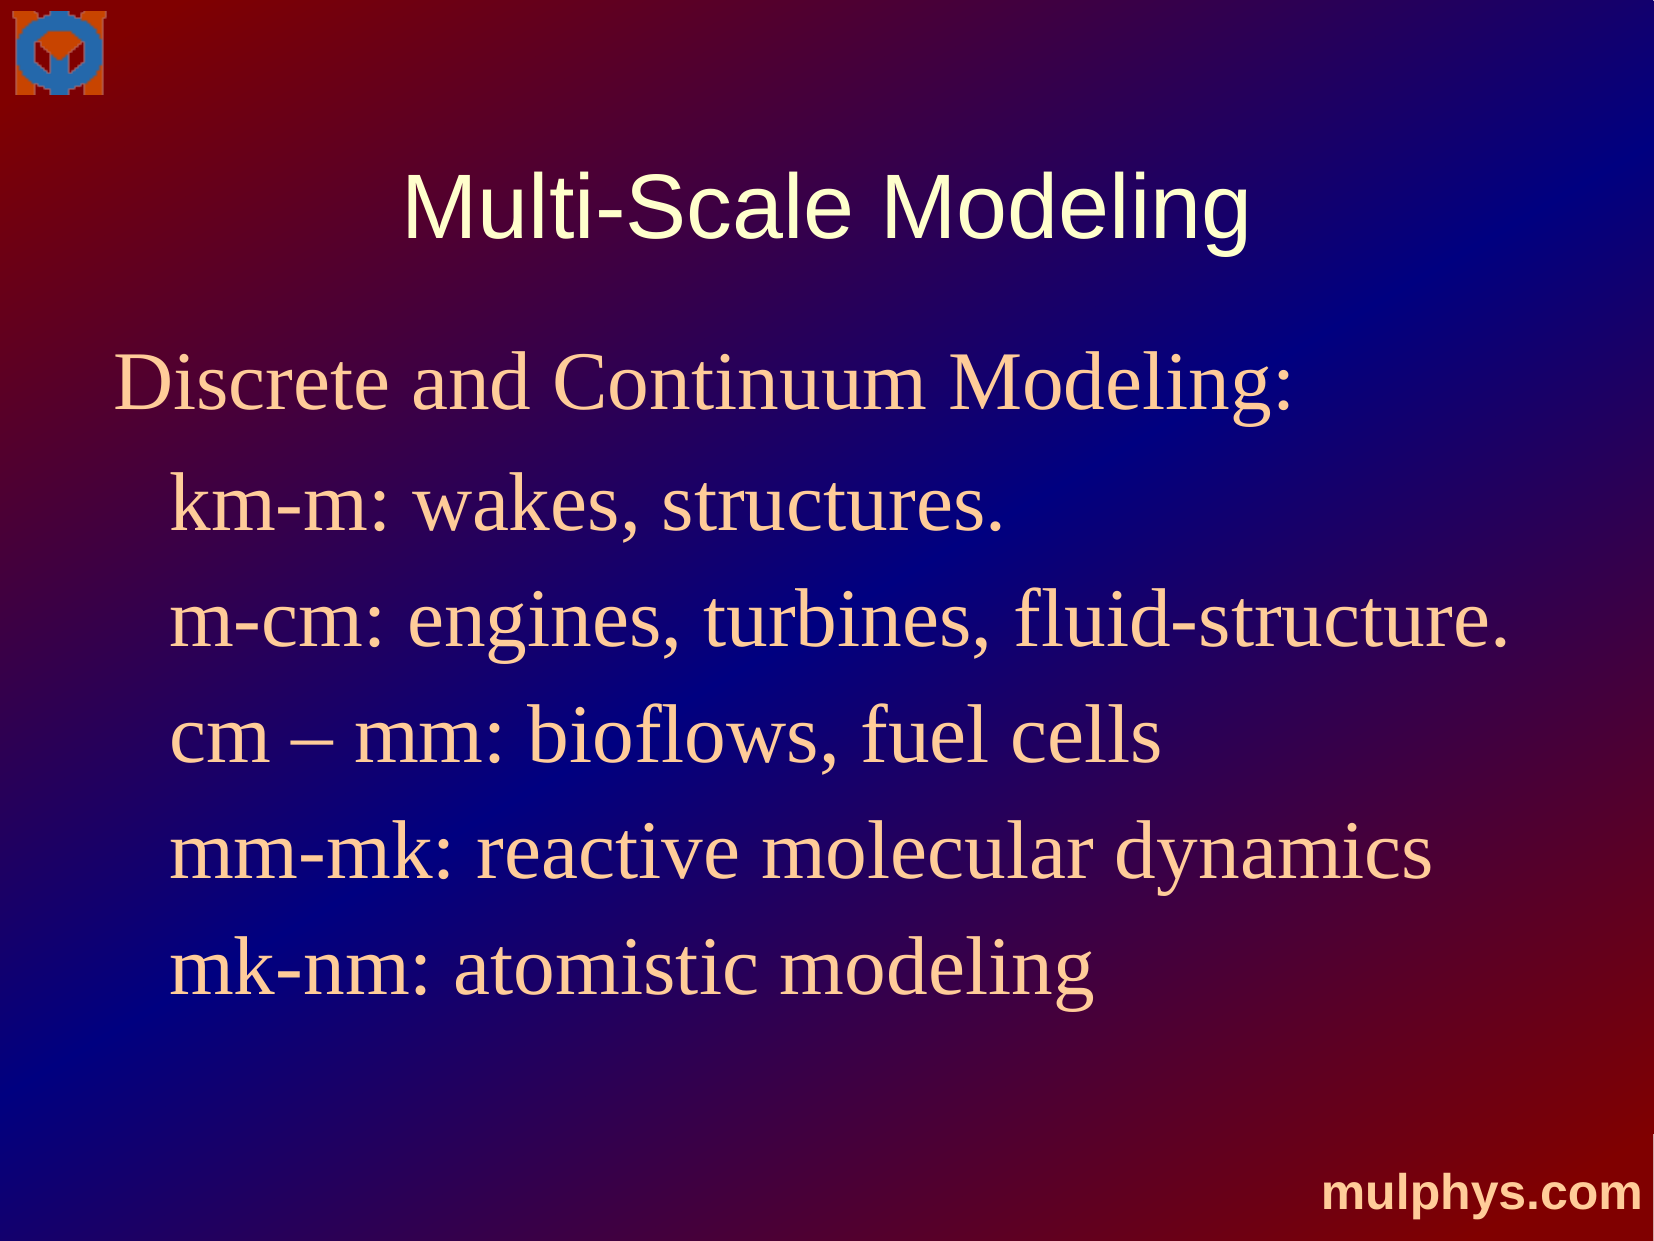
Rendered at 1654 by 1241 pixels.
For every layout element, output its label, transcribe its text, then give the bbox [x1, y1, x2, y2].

list Discrete and Continuum Modeling: km-m: wakes, structures. m-cm: engines, turbines, fluid-structure. cm – mm: bioflows, fuel cells mm-mk: reactive molecular dynamics mk-nm: atomistic modeling [74, 334, 1654, 1117]
title Multi-Scale Modeling [121, 102, 1534, 311]
picture [11, 11, 110, 95]
text_box mulphys.com [1320, 1164, 1644, 1230]
